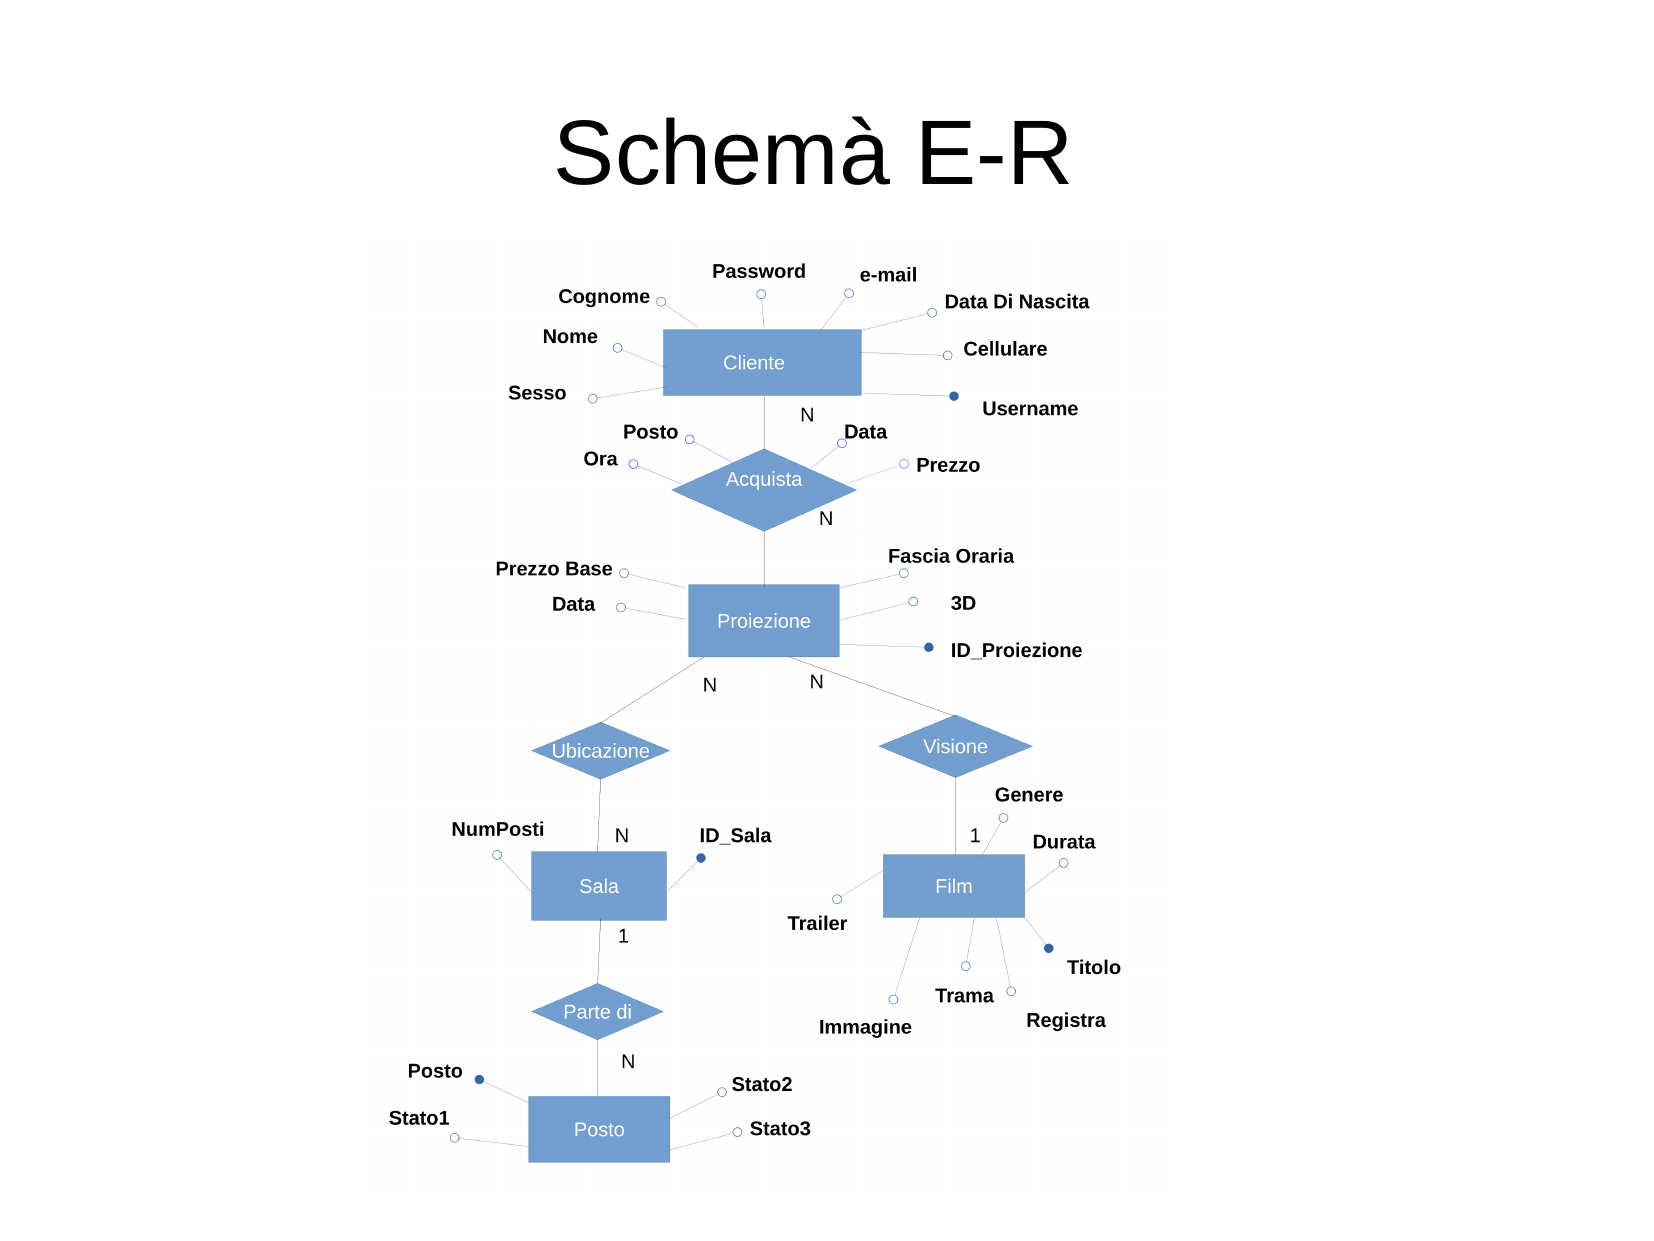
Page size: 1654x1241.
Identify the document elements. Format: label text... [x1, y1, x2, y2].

picture [366, 236, 1170, 1195]
title Schemà E-R [82, 49, 1571, 257]
